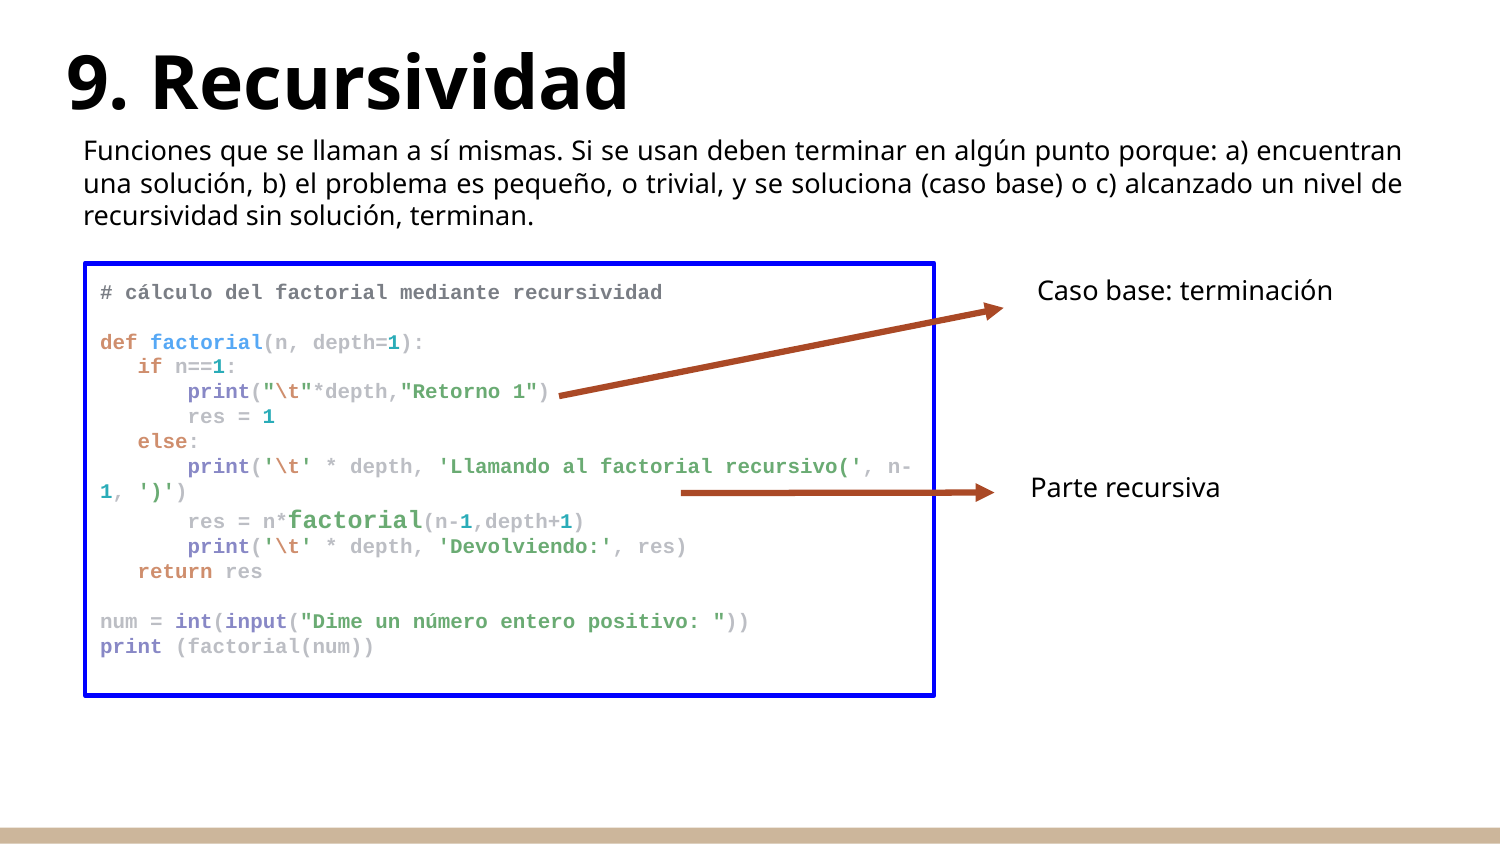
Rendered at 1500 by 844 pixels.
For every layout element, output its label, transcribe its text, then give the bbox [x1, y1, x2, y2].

text_box Funciones que se llaman a sí mismas. Si se usan deben terminar en algún punto porque: a) encuentran una solución, b) el problema es pequeño, o trivial, y se soluciona (caso base) o c) alcanzado un nivel de recursividad sin solución, terminan. [68, 124, 1418, 273]
text_box # cálculo del factorial mediante recursividad def factorial(n, depth=1): if n==1: print("\t"*depth,"Retorno 1") res = 1 else: print('\t' * depth, 'Llamando al factorial recursivo(', n-1, ')') res = n*factorial(n-1,depth+1) print('\t' * depth, 'Devolviendo:', res) return res num = int(input("Dime un número entero positivo: ")) print (factorial(num)) [85, 263, 935, 696]
text_box Caso base: terminación [1022, 284, 1387, 327]
text_box Parte recursiva [1015, 471, 1380, 535]
title 9. Recursividad [51, 51, 1449, 140]
